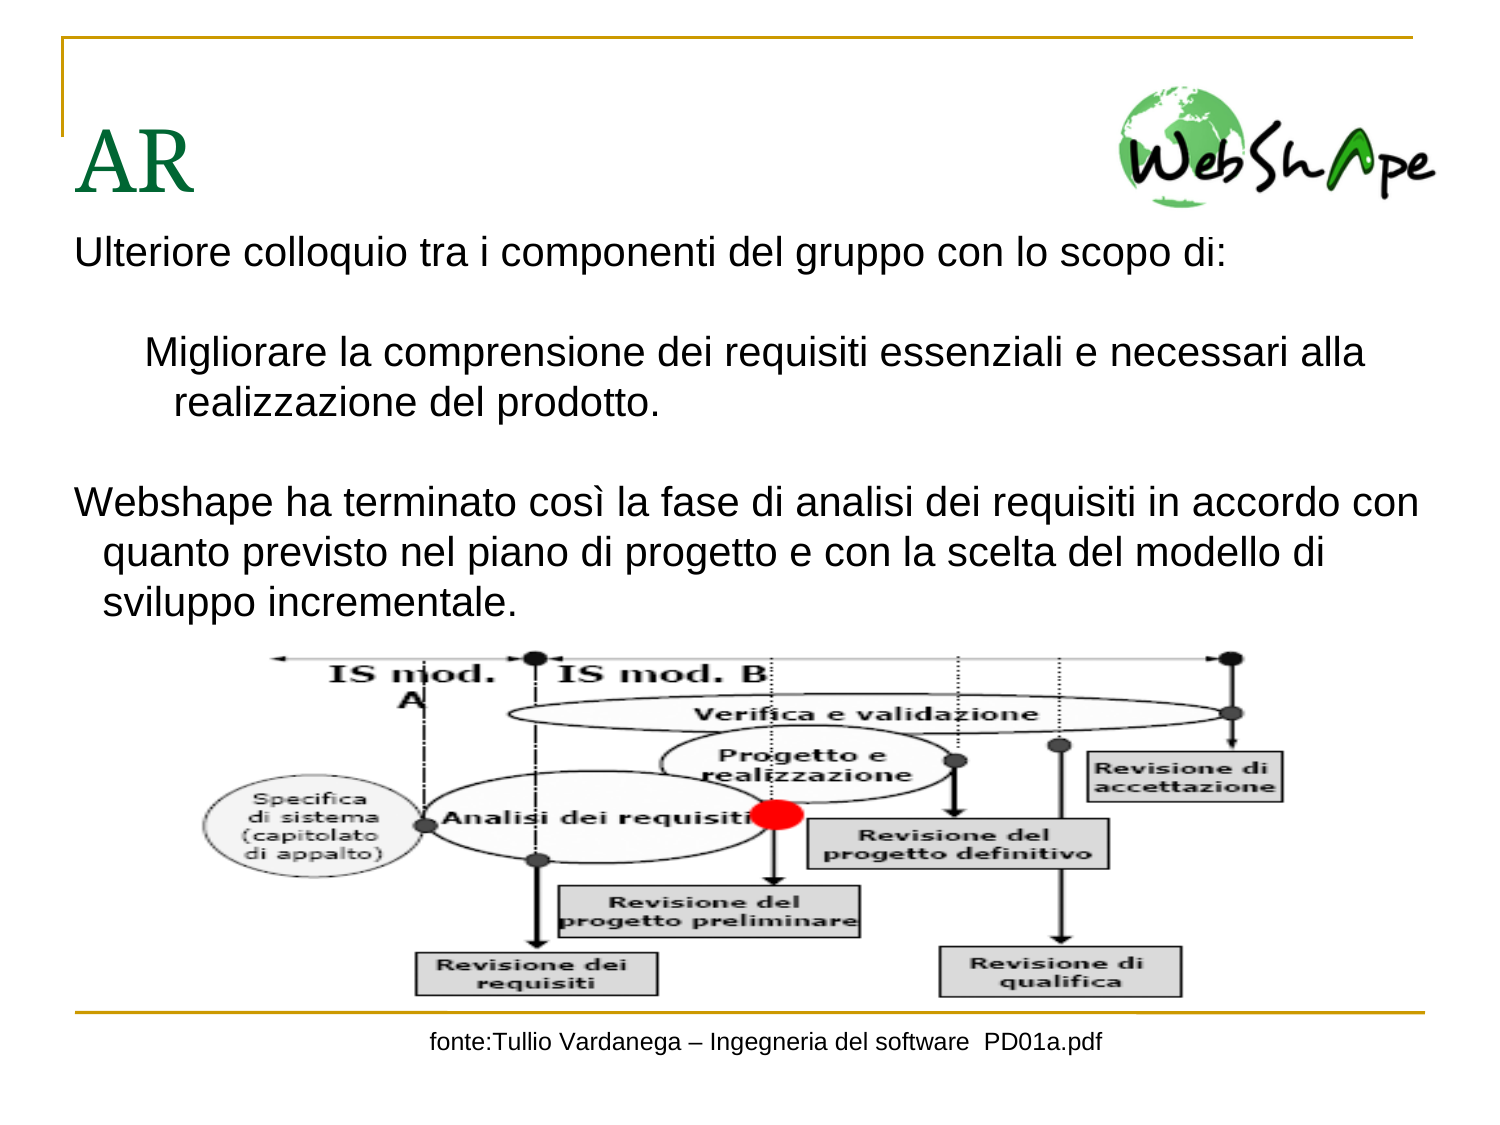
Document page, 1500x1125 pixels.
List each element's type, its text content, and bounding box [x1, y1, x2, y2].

text_box Ulteriore colloquio tra i componenti del gruppo con lo scopo di: Migliorare la comprensione dei requisiti essenziali e necessari alla realizzazione del prodotto. Webshape ha terminato così la fase di analisi dei requisiti in accordo con quanto previsto nel piano di progetto e con la scelta del modello di sviluppo incrementale. [59, 217, 1477, 650]
picture [185, 649, 1300, 1004]
picture [1092, 59, 1447, 237]
title AR [75, 52, 1424, 217]
text_box fonte:Tullio Vardanega – Ingegneria del software PD01a.pdf [414, 1018, 1120, 1063]
